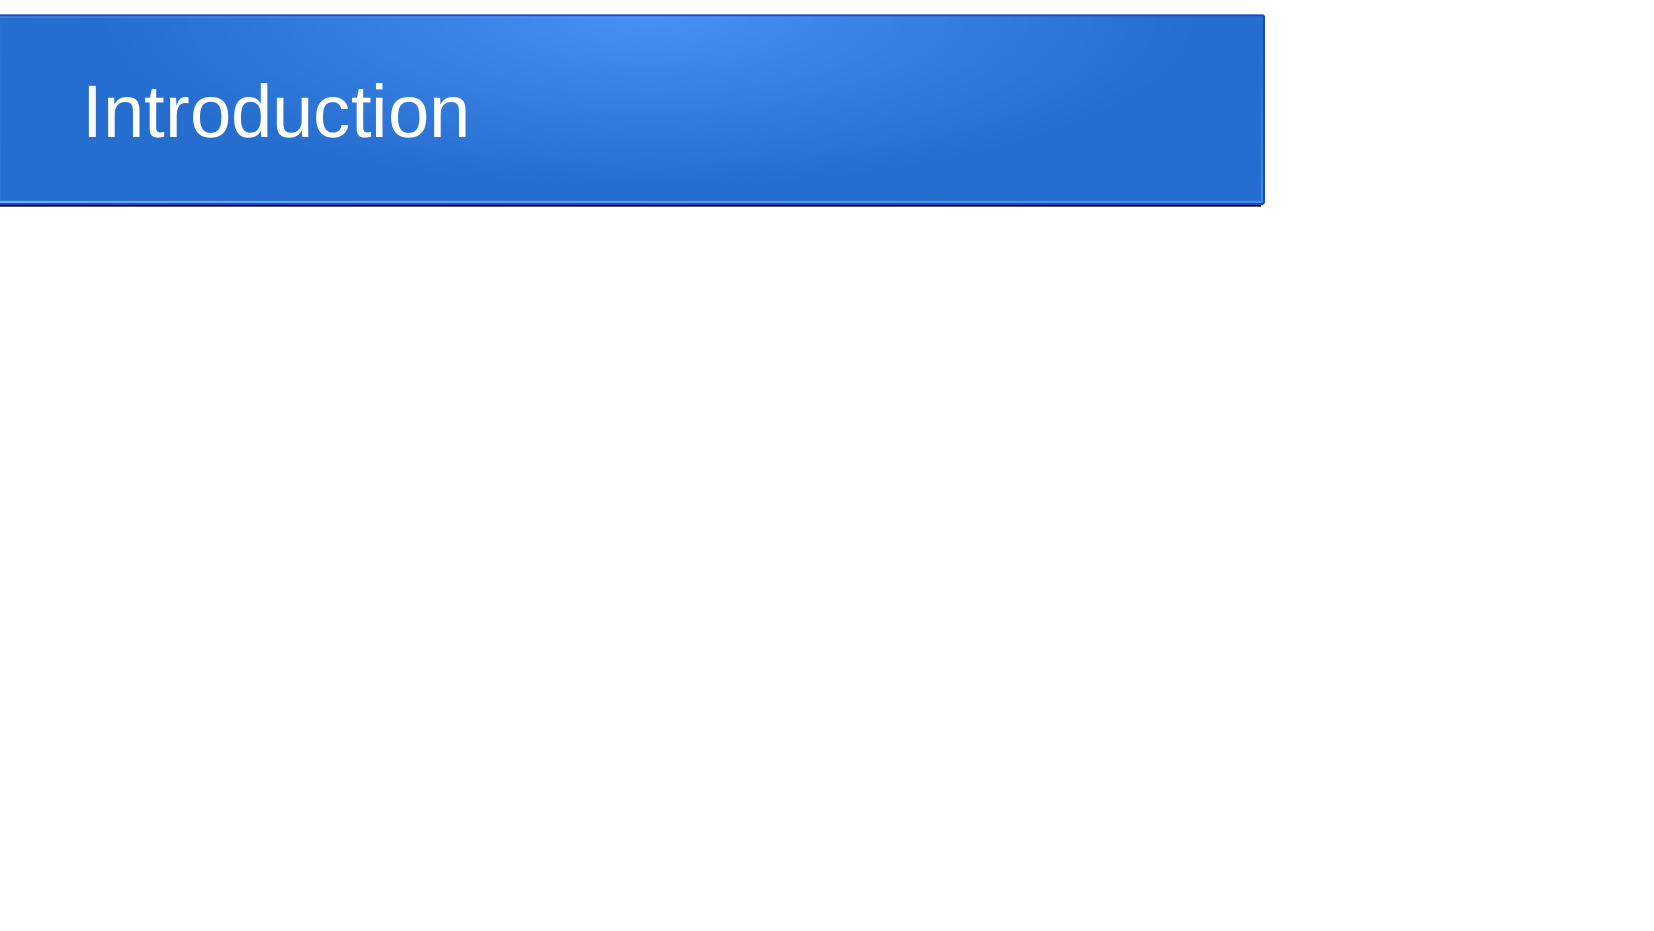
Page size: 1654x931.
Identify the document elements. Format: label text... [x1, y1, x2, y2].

title Introduction [82, 35, 1235, 189]
